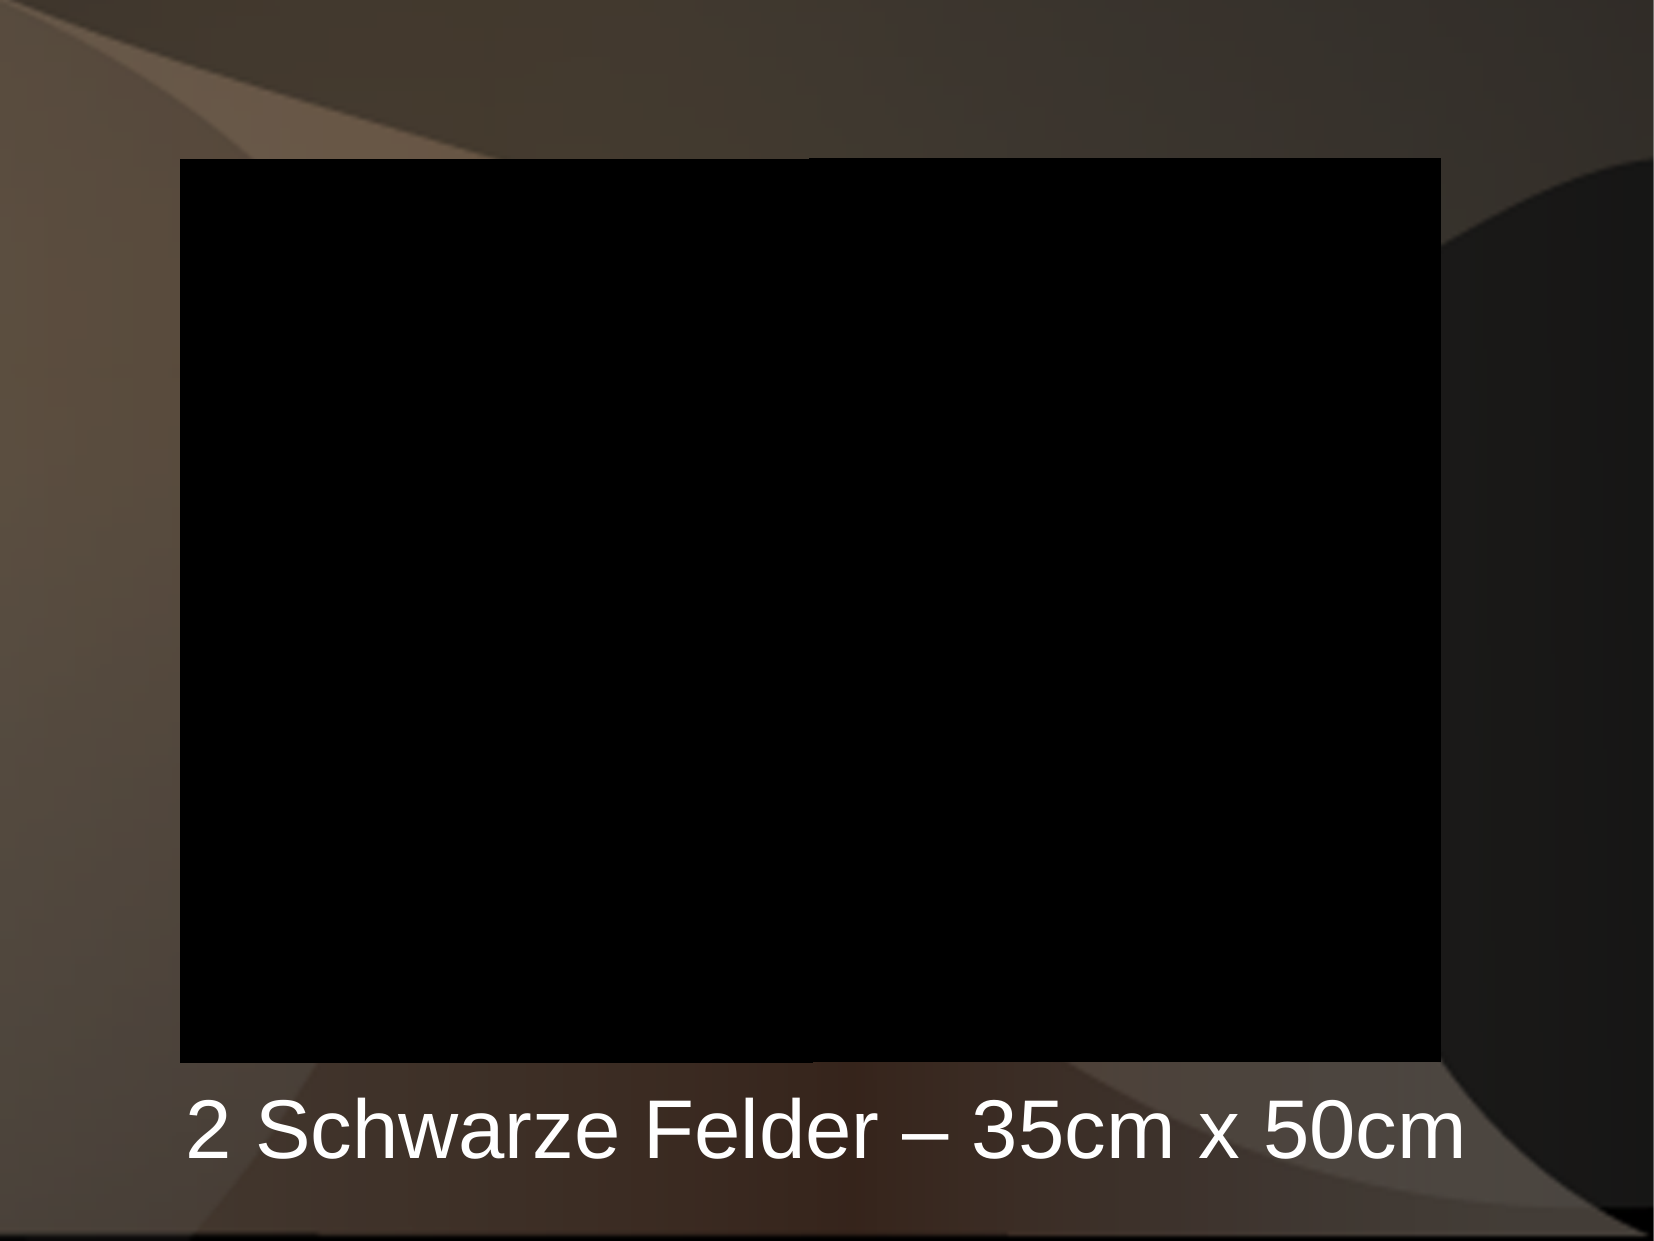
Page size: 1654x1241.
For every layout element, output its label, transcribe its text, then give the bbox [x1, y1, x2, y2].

text_box 2 Schwarze Felder – 35cm x 50cm [0, 1075, 1654, 1241]
picture [0, 0, 1654, 1075]
